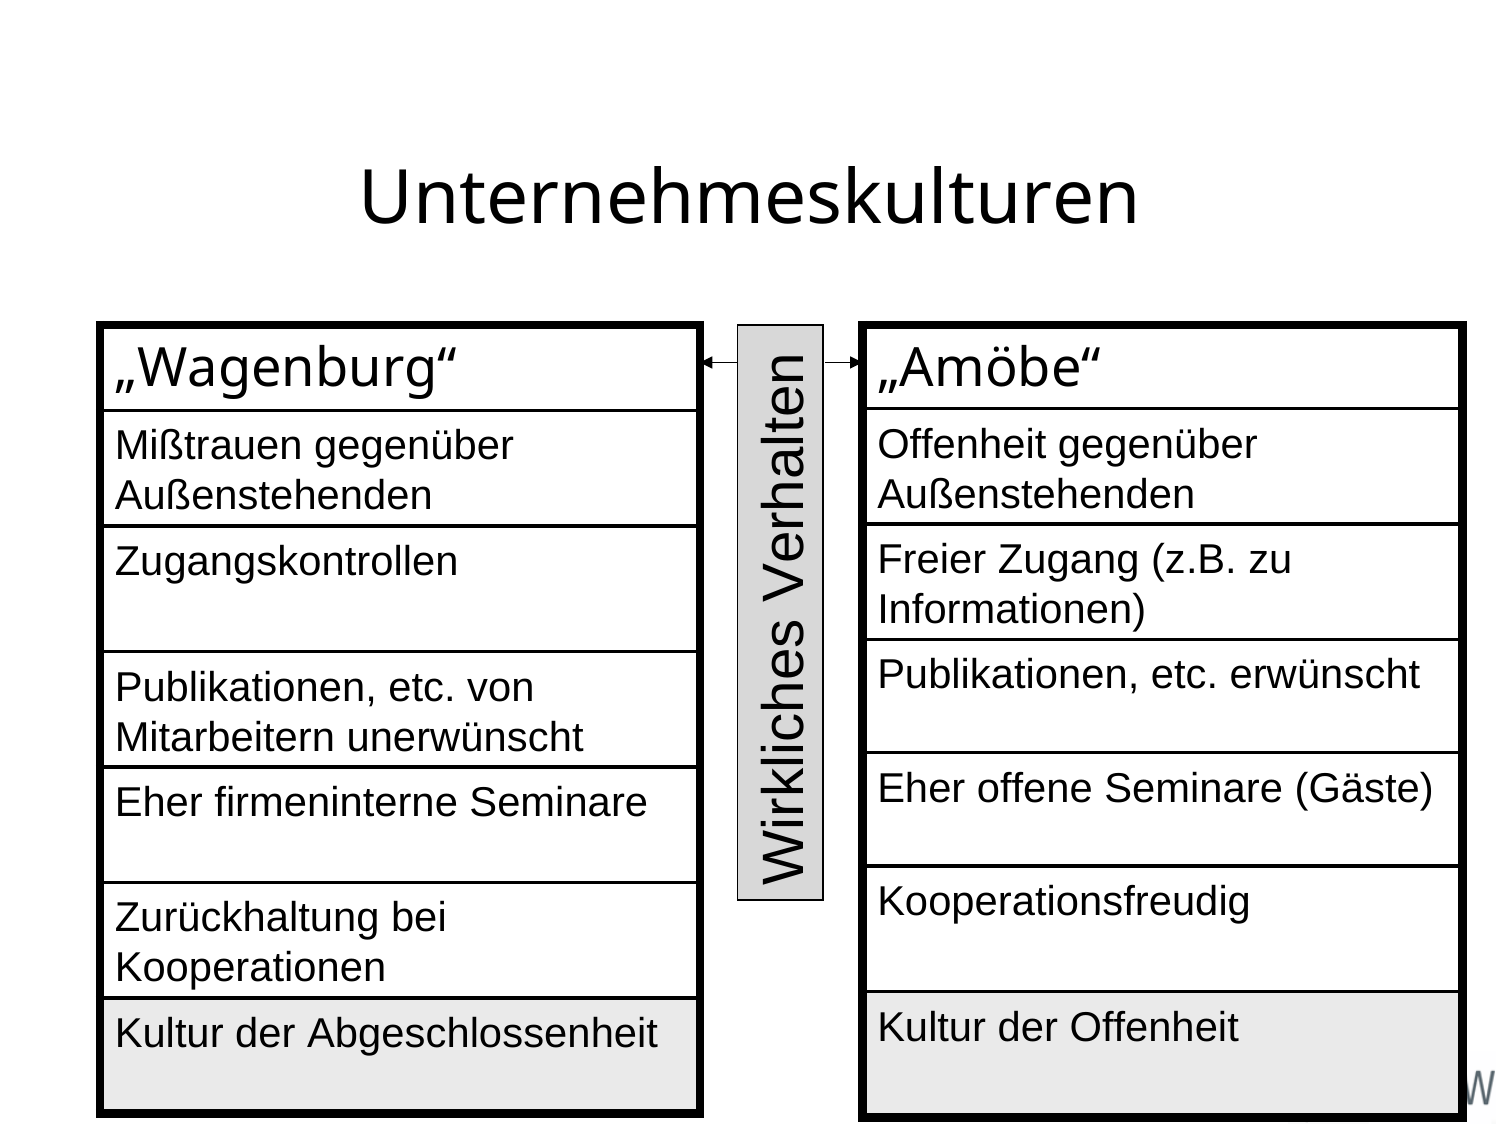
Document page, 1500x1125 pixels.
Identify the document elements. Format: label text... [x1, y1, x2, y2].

table_cell Publikationen, etc. von Mitarbeitern unerwünscht [104, 653, 696, 765]
table_cell Kooperationsfreudig [867, 868, 1458, 990]
table_cell Zurückhaltung bei Kooperationen [104, 884, 696, 996]
text_box Wirkliches Verhalten [737, 324, 823, 900]
table_cell Zugangskontrollen [104, 528, 696, 650]
table_cell Eher offene Seminare (Gäste) [867, 754, 1458, 864]
table_cell Kultur der Abgeschlossenheit [104, 1000, 696, 1109]
picture [1288, 1051, 1496, 1124]
title Unternehmeskulturen [112, 99, 1388, 288]
table_header „Wagenburg“ [104, 329, 696, 409]
table_cell Kultur der Offenheit [867, 993, 1458, 1113]
table_header „Amöbe“ [867, 329, 1458, 407]
table_cell Eher firmeninterne Seminare [104, 769, 696, 881]
table_cell Offenheit gegenüber Außenstehenden [867, 410, 1458, 522]
table_cell Freier Zugang (z.B. zu Informationen) [867, 526, 1458, 638]
table_cell Mißtrauen gegenüber Außenstehenden [104, 412, 696, 524]
table_cell Publikationen, etc. erwünscht [867, 641, 1458, 751]
